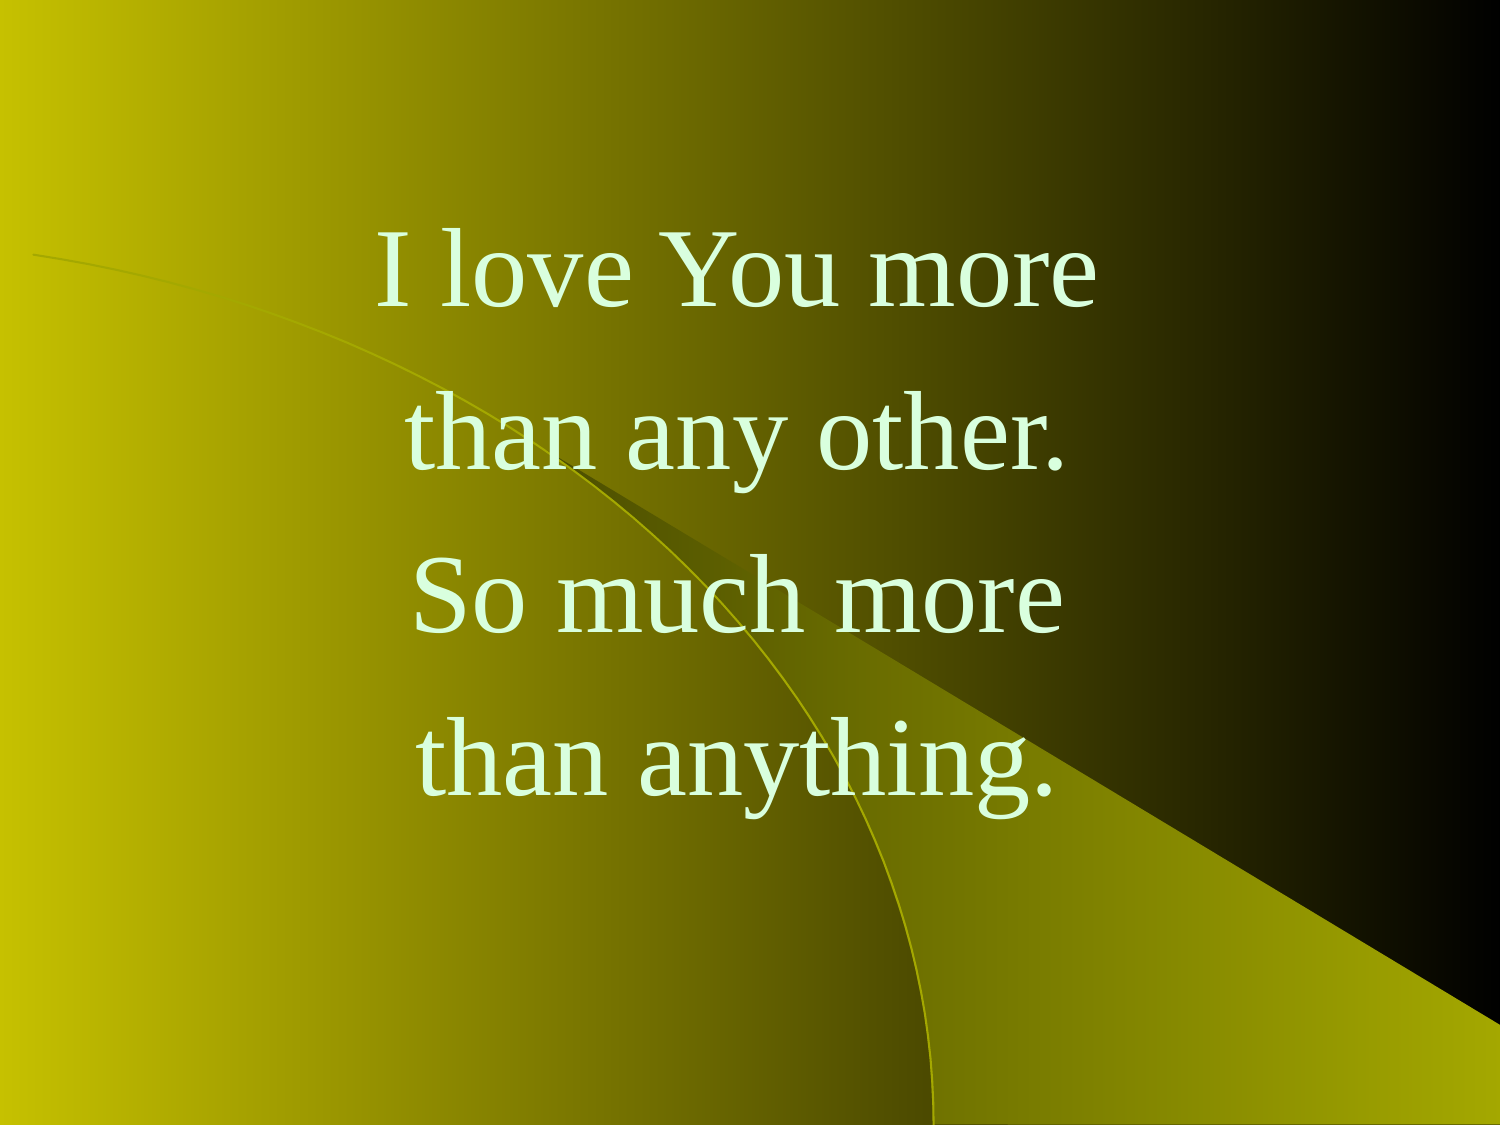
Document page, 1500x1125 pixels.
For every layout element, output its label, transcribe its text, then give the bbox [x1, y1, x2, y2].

subtitle I love You more than any other. So much more than anything. [112, 162, 1363, 850]
